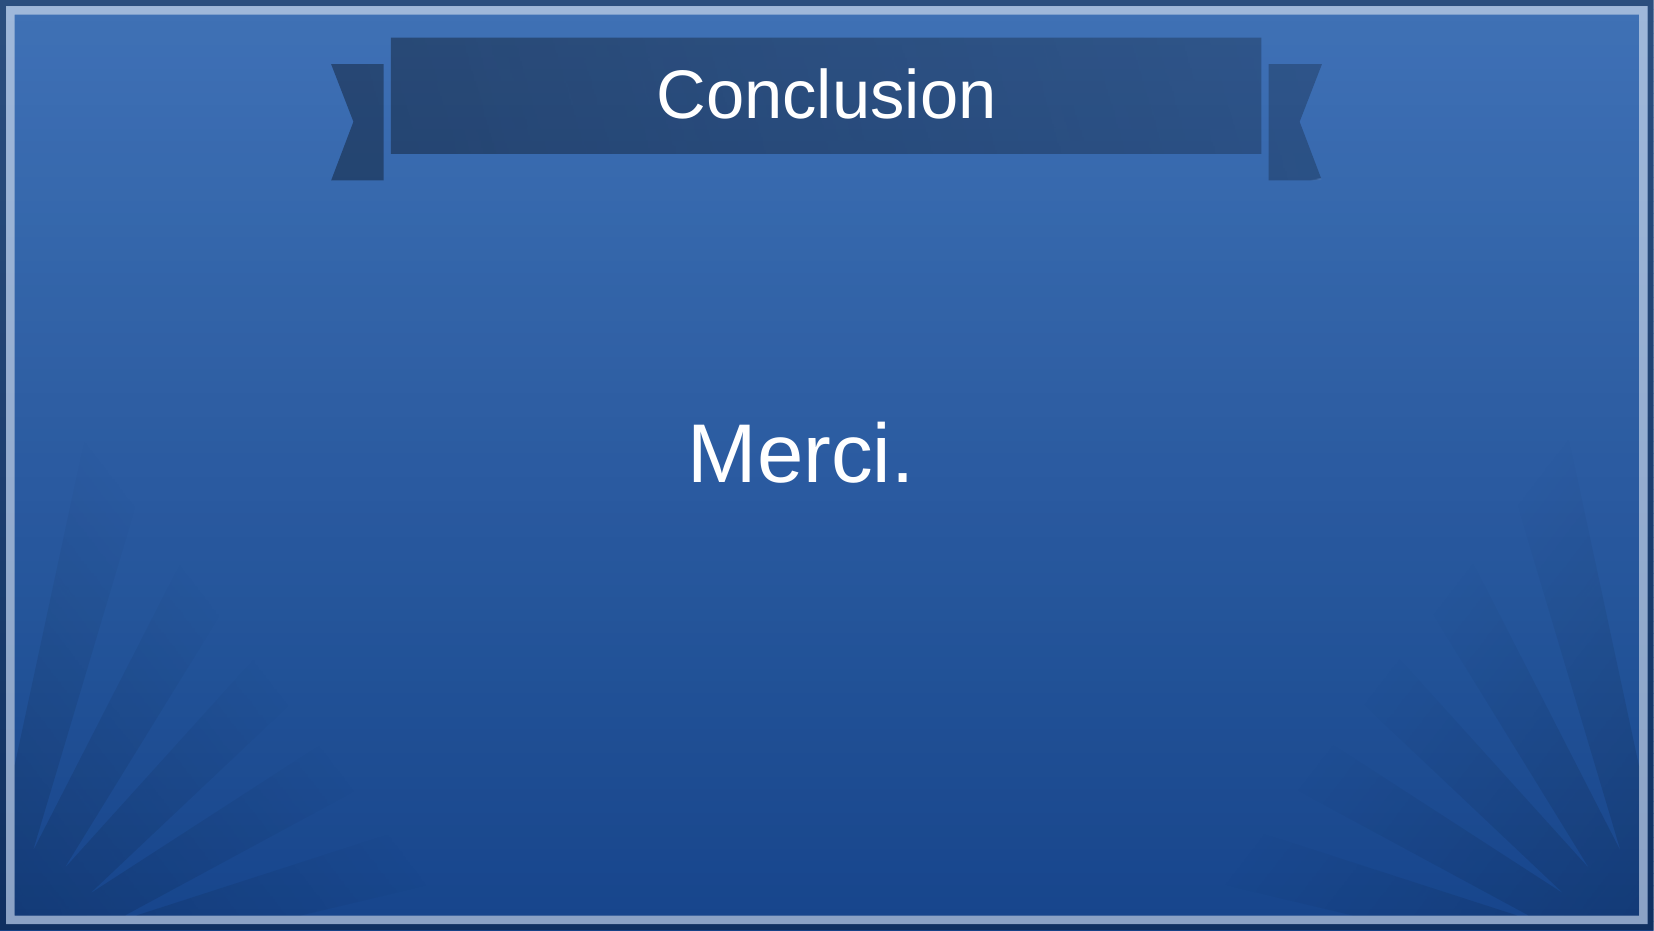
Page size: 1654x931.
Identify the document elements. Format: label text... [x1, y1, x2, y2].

title Conclusion [389, 35, 1264, 154]
text_box Merci. [673, 400, 1654, 508]
